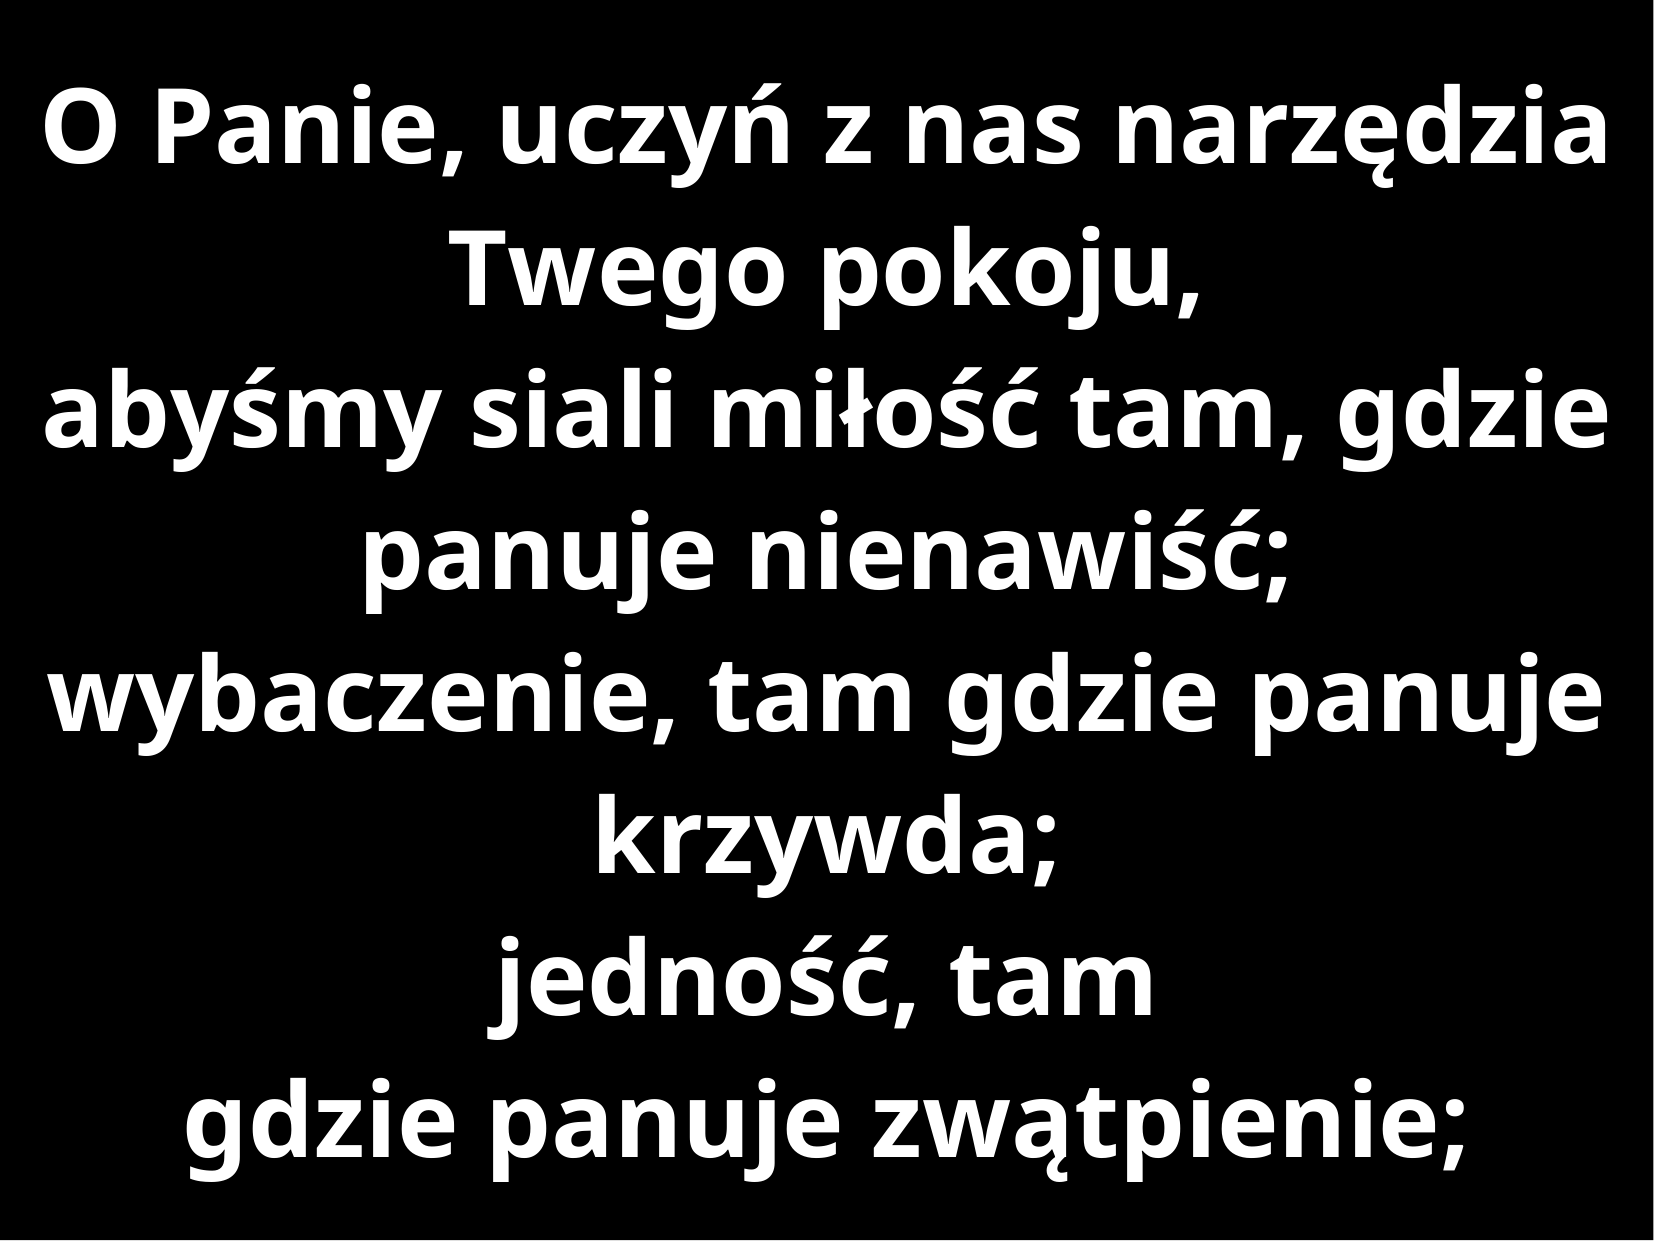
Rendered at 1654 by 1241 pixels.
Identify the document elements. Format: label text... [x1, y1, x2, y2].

title O Panie, uczyń z nas narzędzia Twego pokoju, abyśmy siali miłość tam, gdzie panuje nienawiść; wybaczenie, tam gdzie panuje krzywda; jedność, tam gdzie panuje zwątpienie; [0, 0, 1654, 1241]
